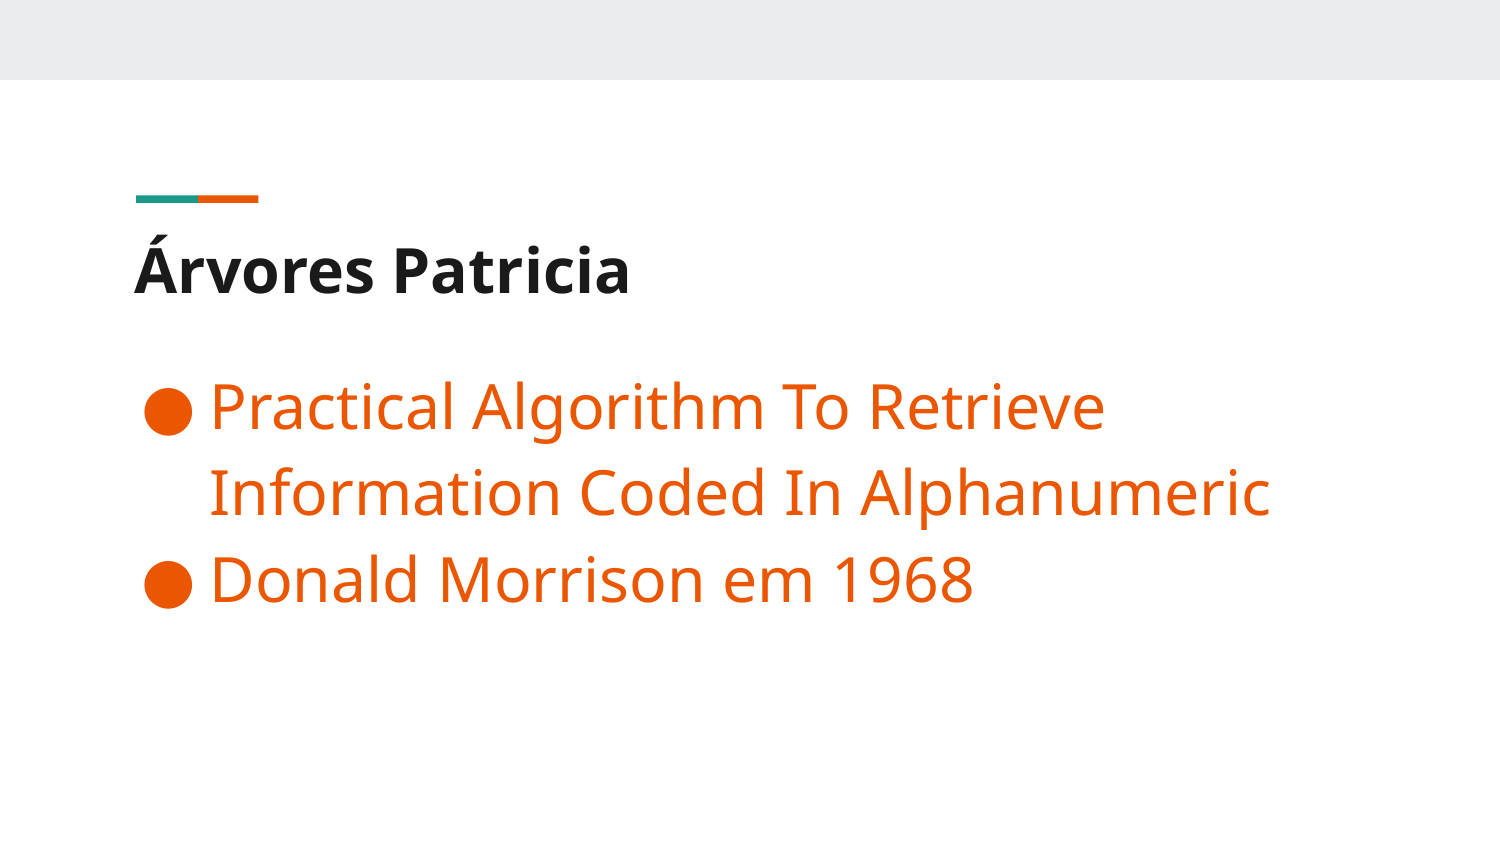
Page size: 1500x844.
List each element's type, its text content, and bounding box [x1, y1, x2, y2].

list Practical Algorithm To Retrieve Information Coded In Alphanumeric Donald Morrison em 1968 [119, 341, 1381, 712]
title Árvores Patricia [119, 216, 1381, 305]
